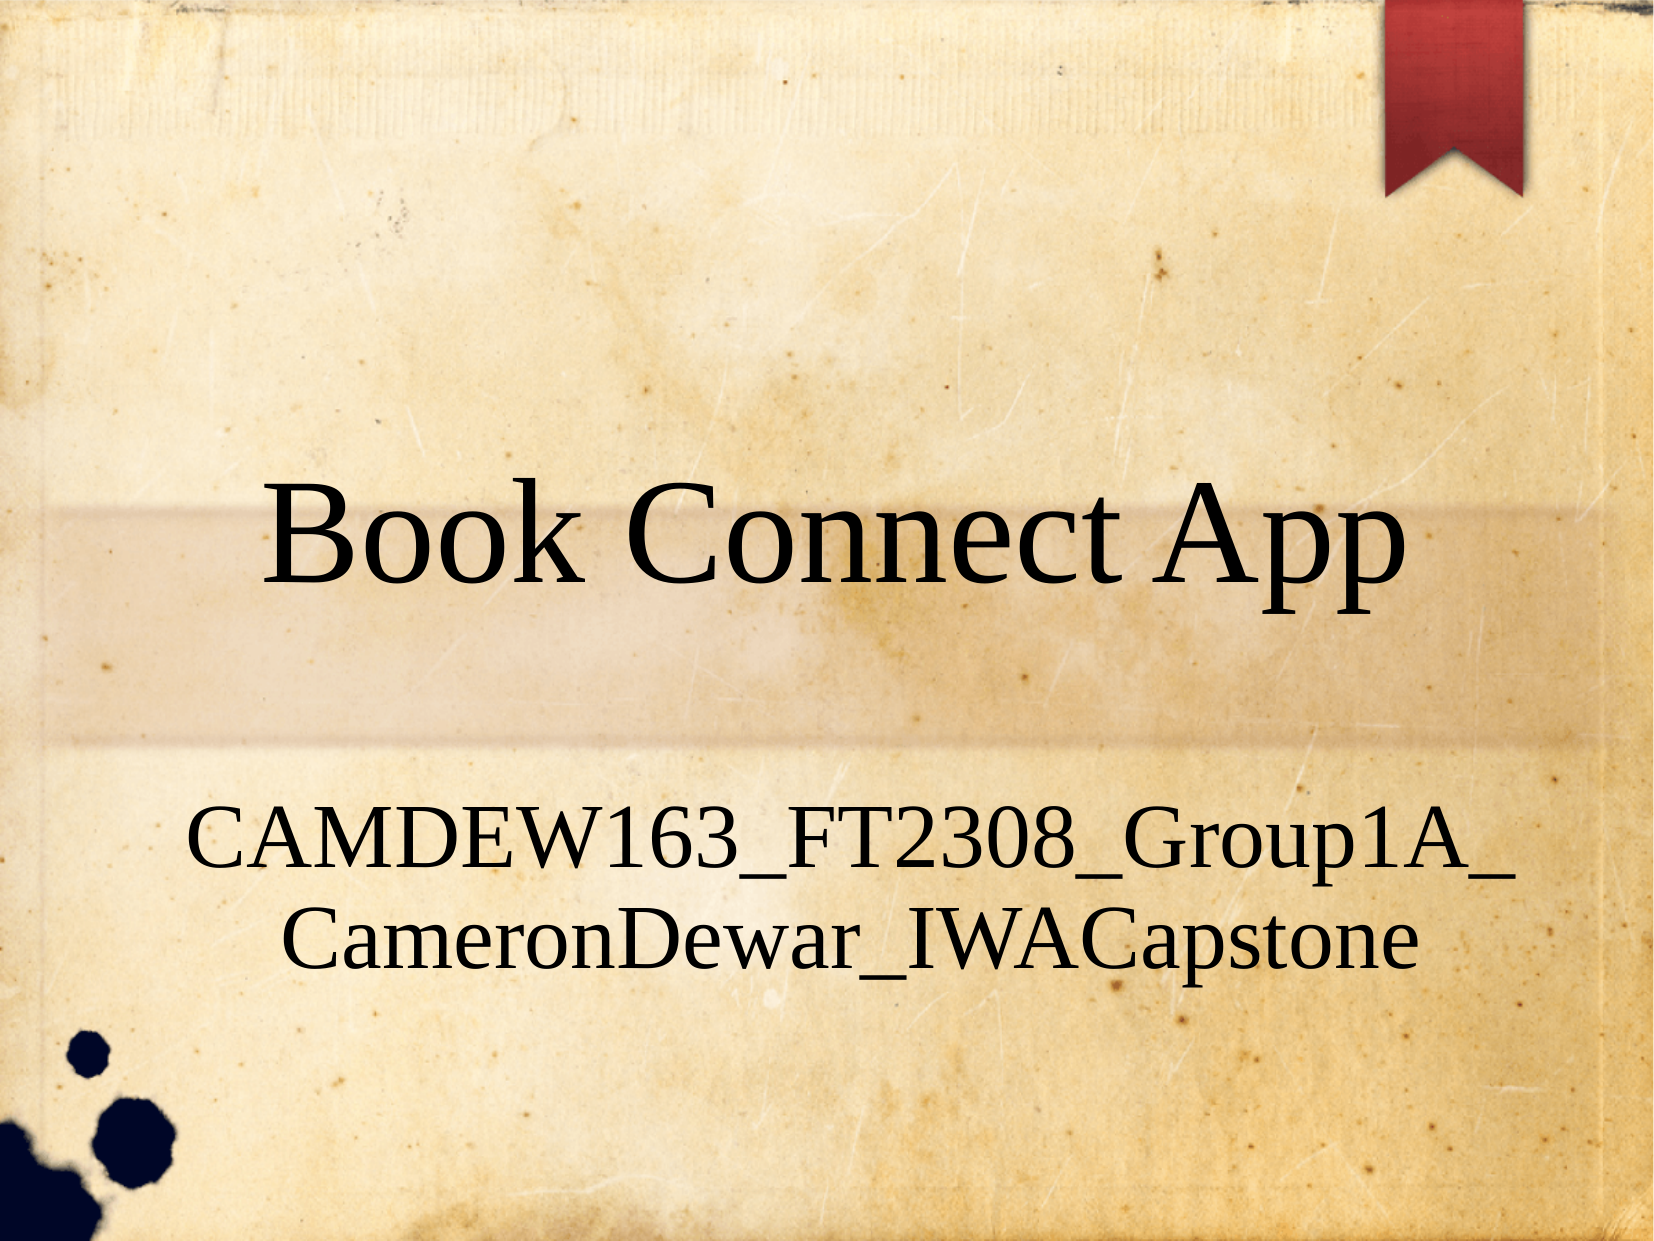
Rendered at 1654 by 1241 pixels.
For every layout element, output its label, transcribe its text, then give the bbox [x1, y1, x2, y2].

picture [0, 0, 1654, 1241]
title Book Connect App [76, 354, 1595, 709]
list CAMDEW163_FT2308_Group1A_CameronDewar_IWACapstone [88, 785, 1544, 1211]
